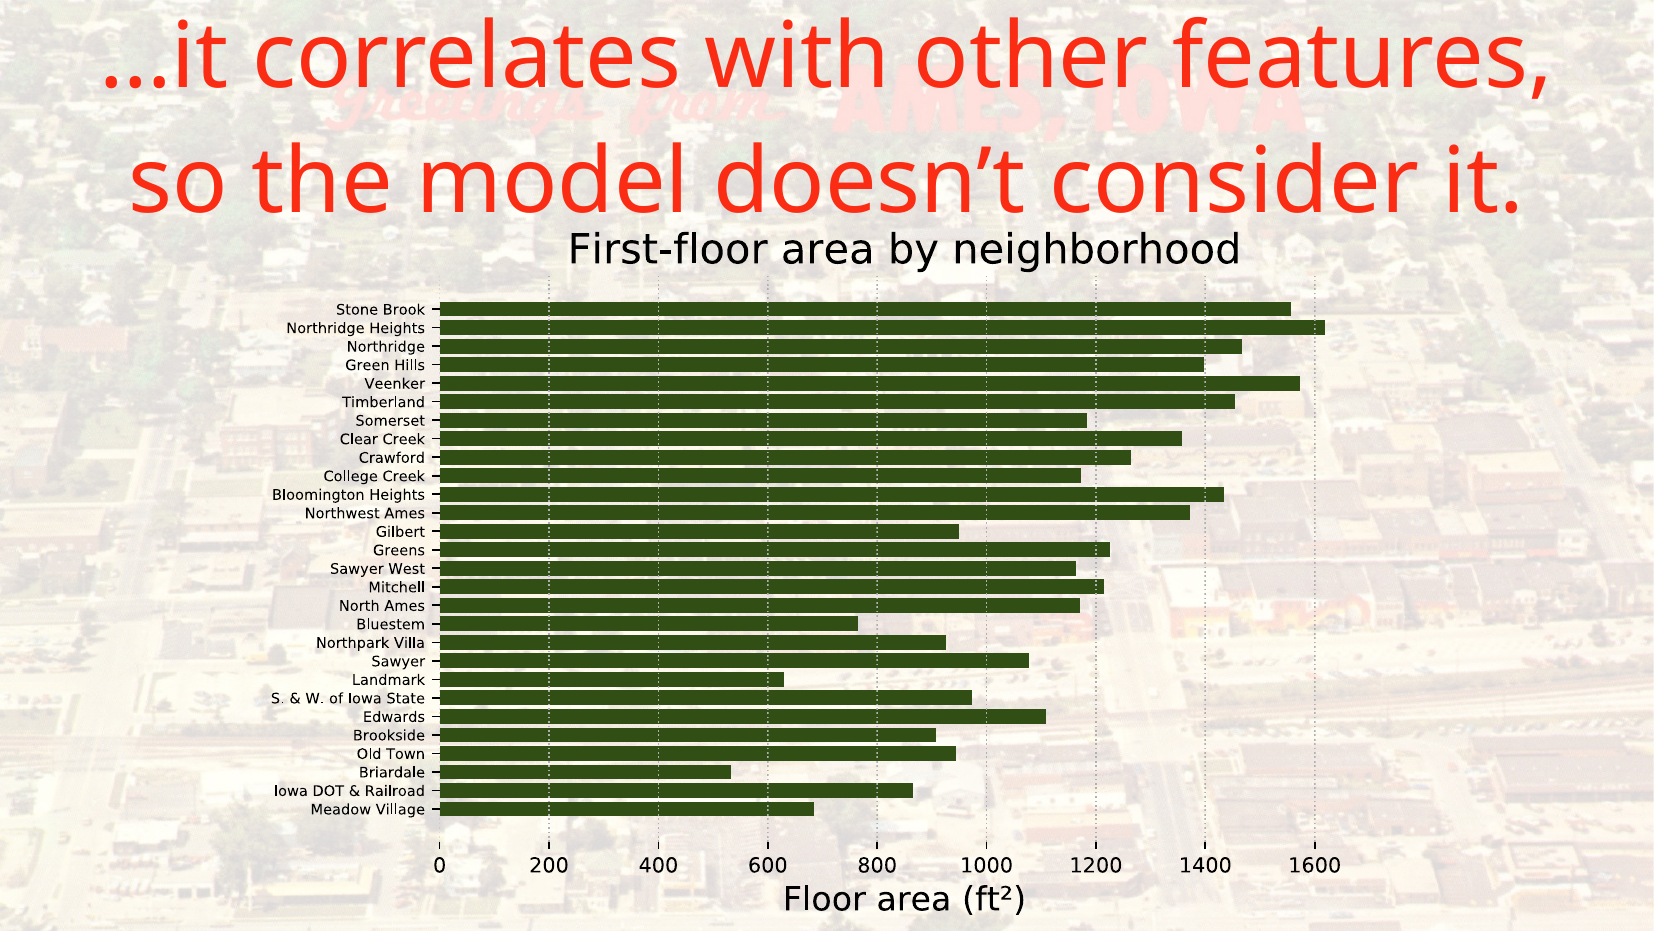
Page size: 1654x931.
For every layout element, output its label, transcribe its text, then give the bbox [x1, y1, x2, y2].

title …it correlates with other features, so the model doesn’t consider it. [82, 22, 1571, 207]
picture [0, 0, 1654, 931]
